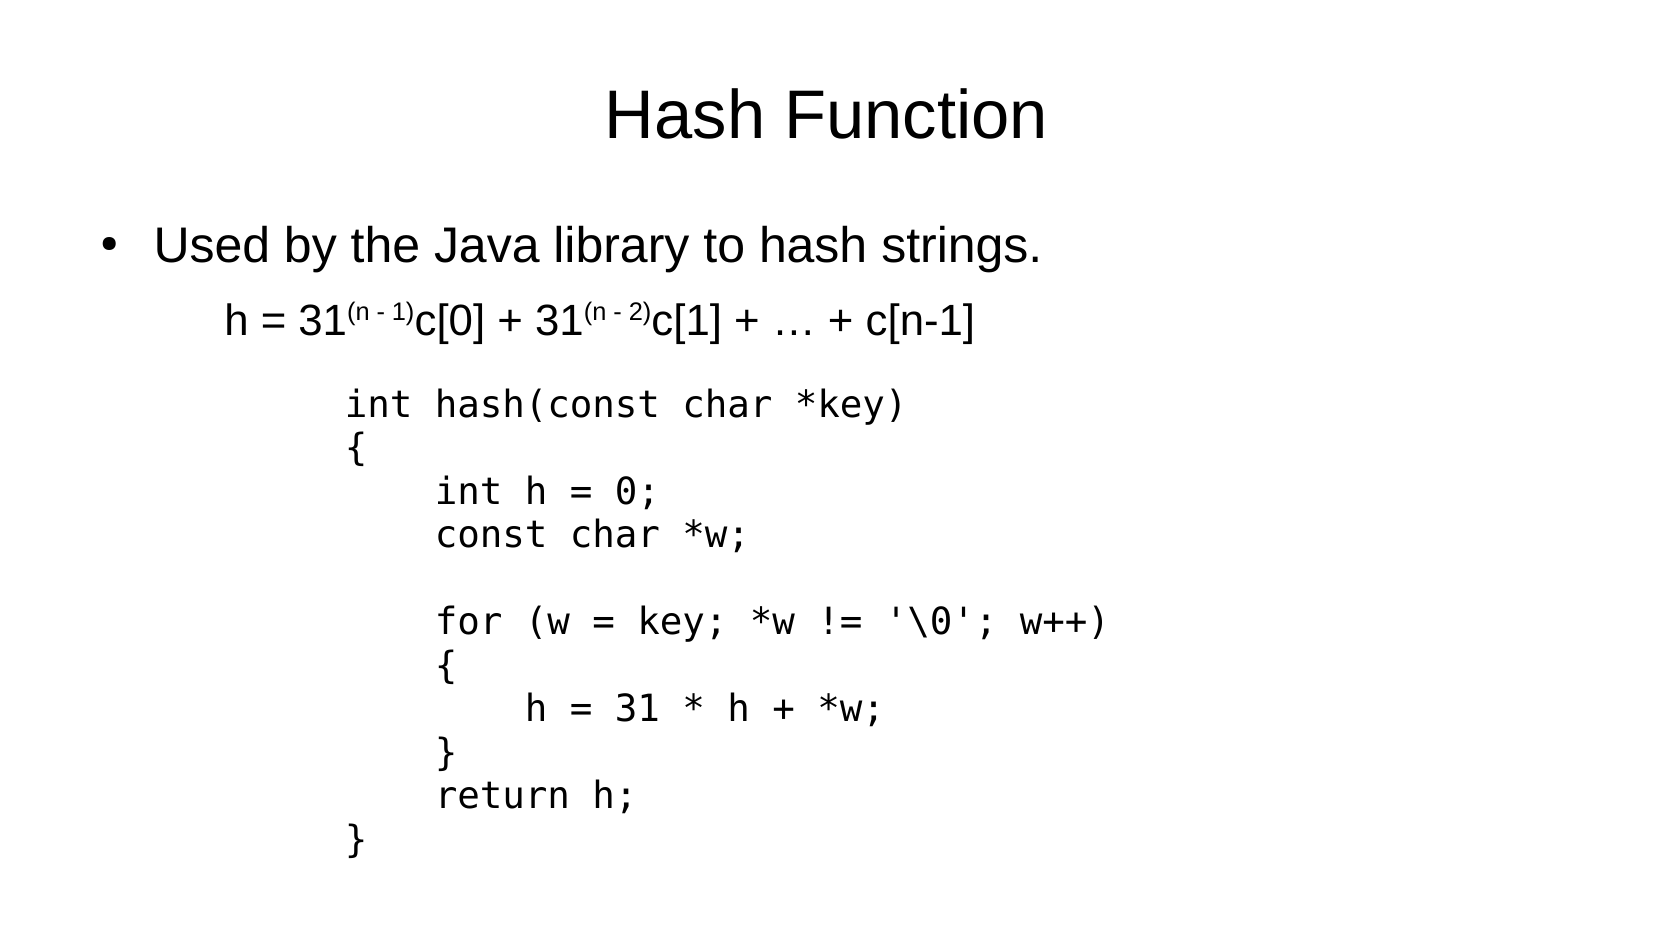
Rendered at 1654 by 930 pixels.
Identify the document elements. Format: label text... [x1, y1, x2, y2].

title Hash Function [82, 36, 1571, 193]
text_box int hash(const char *key) { int h = 0; const char *w; for (w = key; *w != '\0'; w++) { h = 31 * h + *w; } return h; } [330, 375, 1321, 930]
list Used by the Java library to hash strings. h = 31(n - 1)c[0] + 31(n - 2)c[1] + … + c[n-1] [82, 217, 1591, 391]
